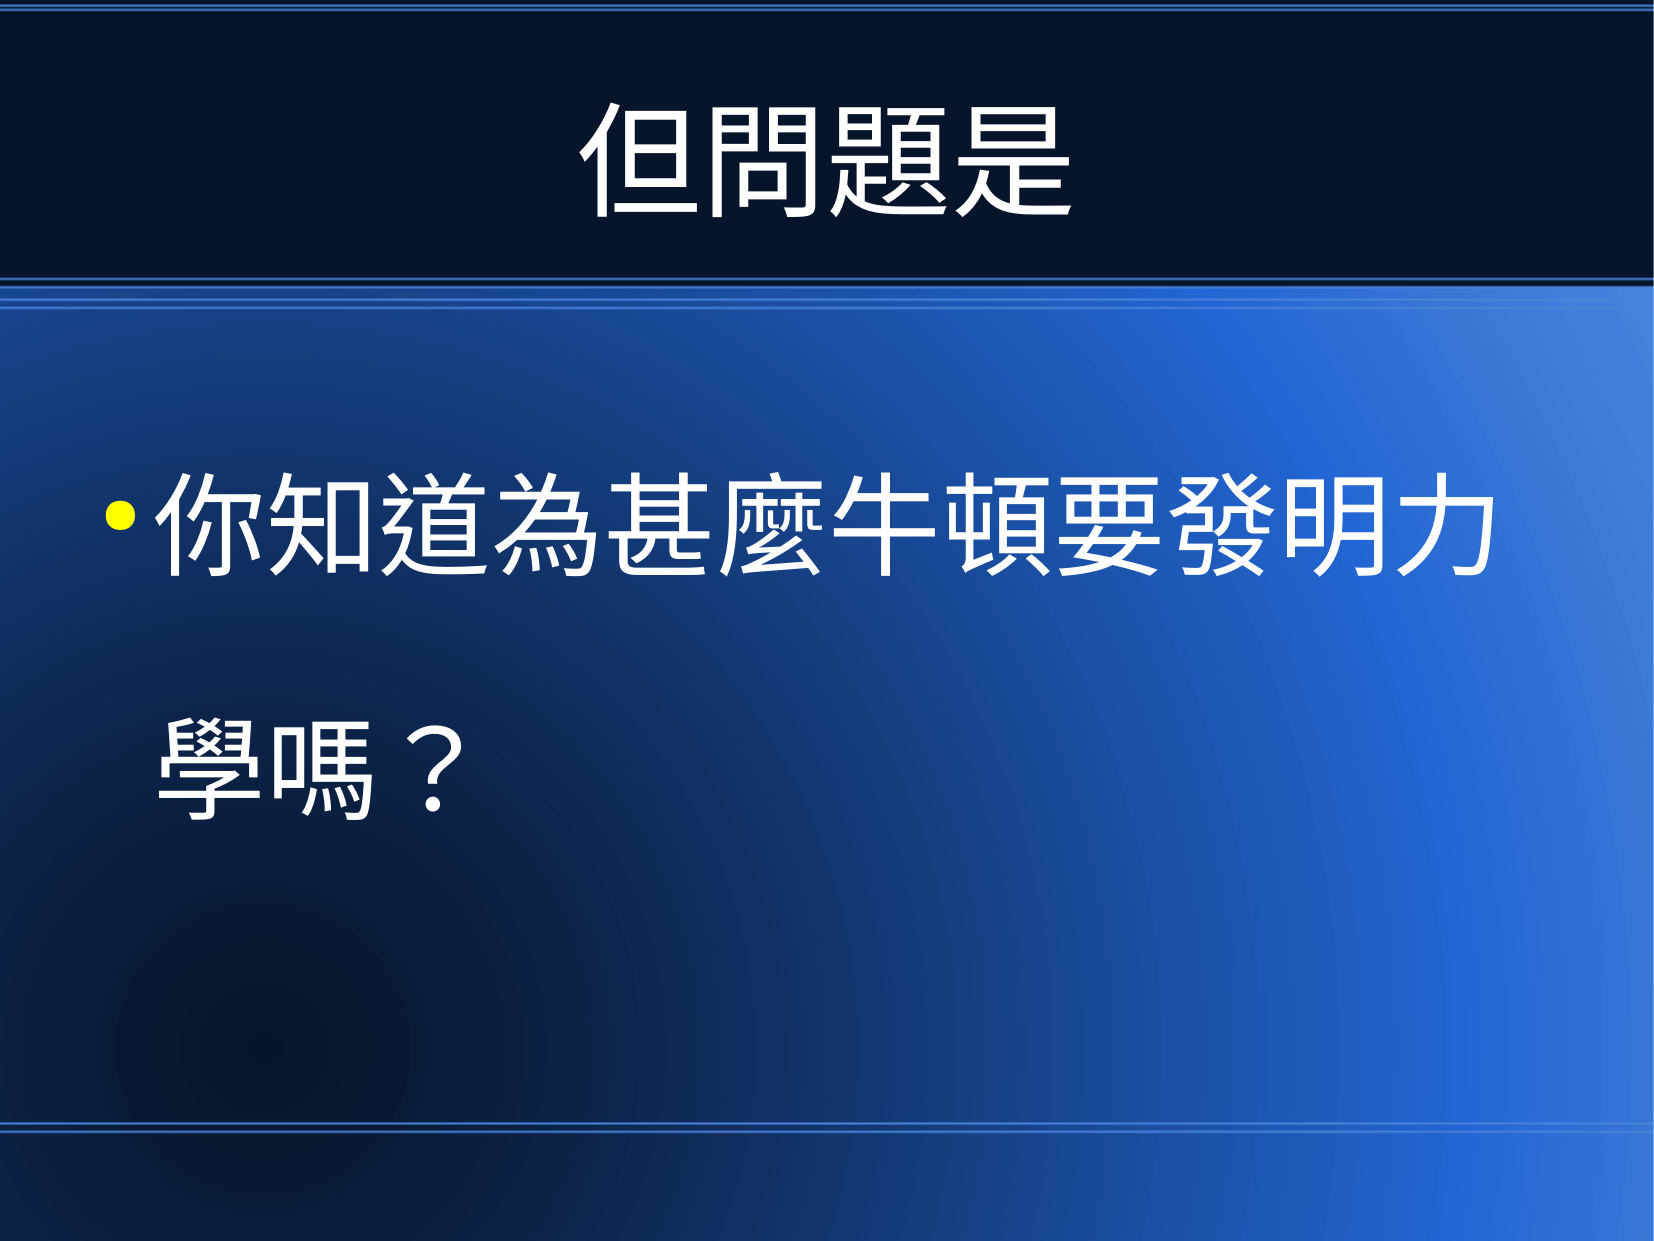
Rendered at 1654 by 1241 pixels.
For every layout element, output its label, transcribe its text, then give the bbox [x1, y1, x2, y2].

list 你知道為甚麼牛頓要發明力學嗎？ [82, 355, 1571, 1241]
picture [0, 0, 1654, 1241]
title 但問題是 [82, 49, 1571, 257]
